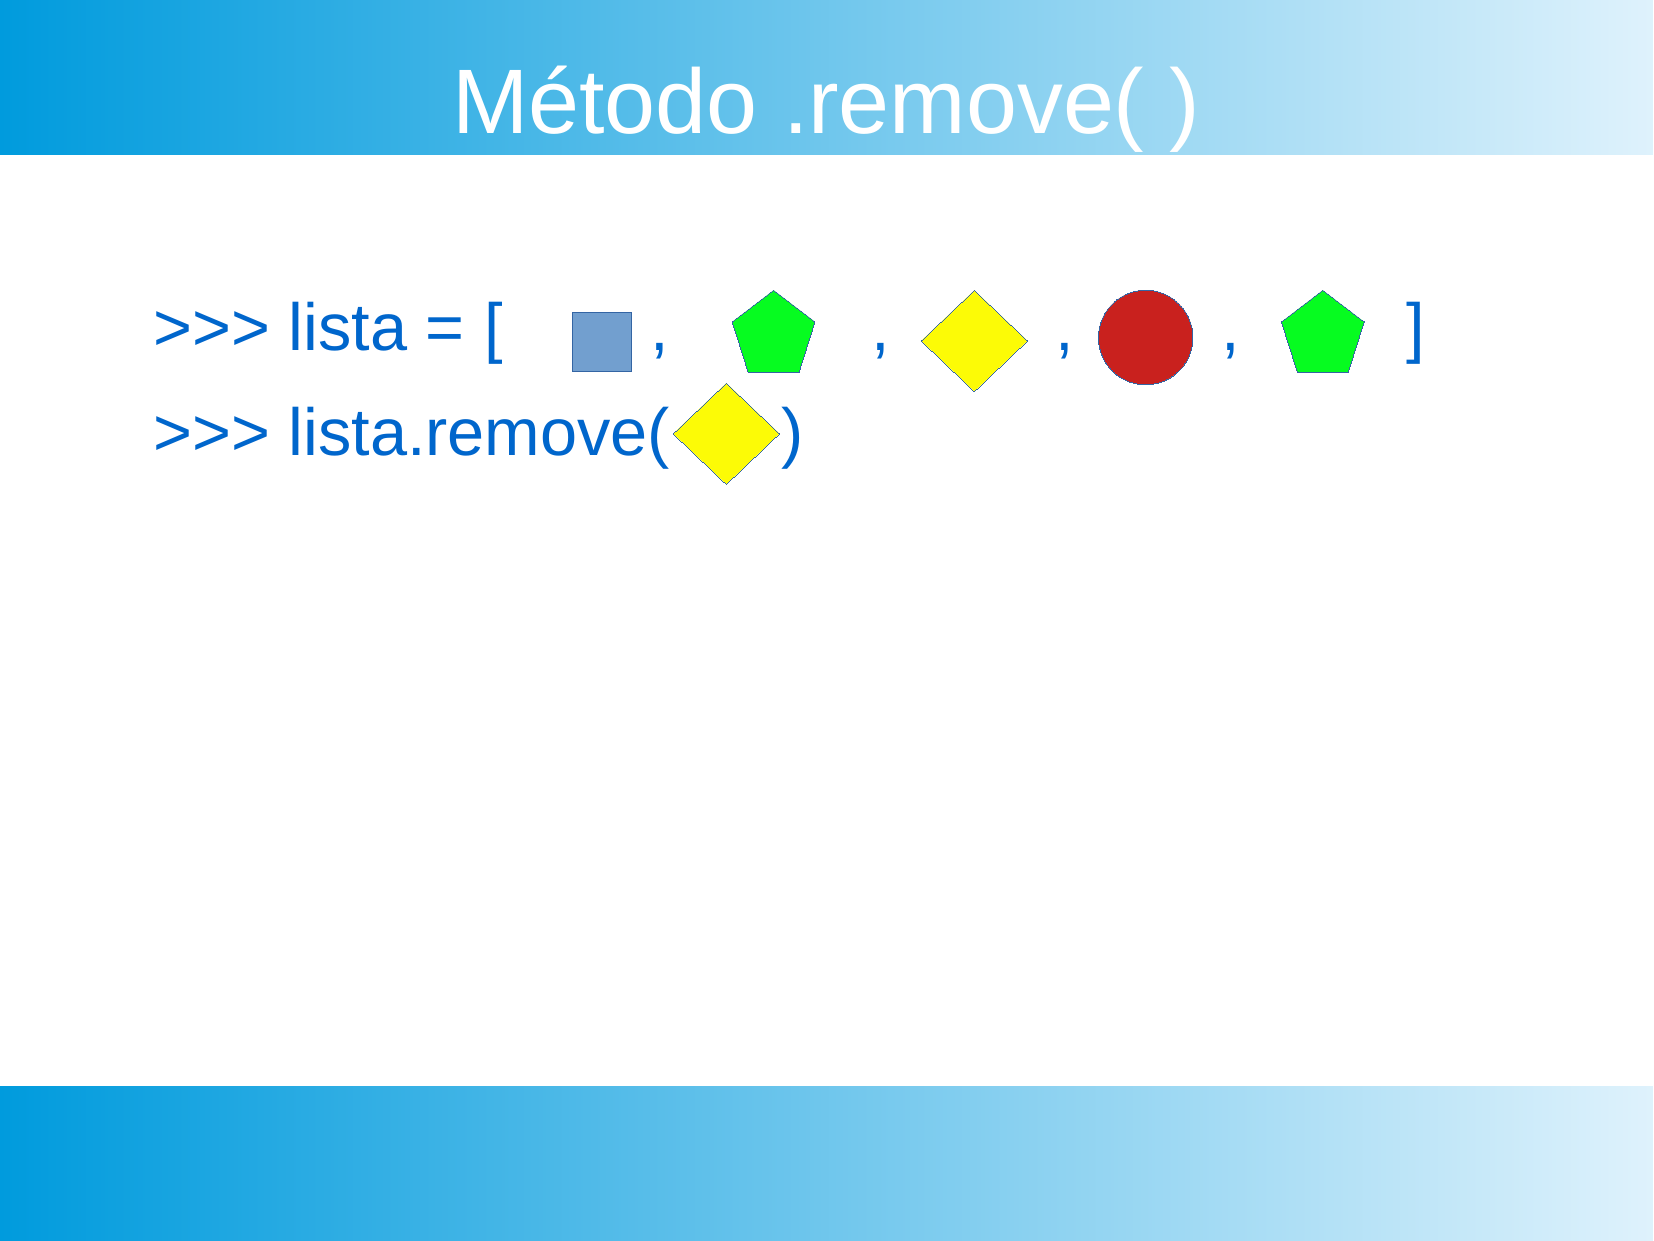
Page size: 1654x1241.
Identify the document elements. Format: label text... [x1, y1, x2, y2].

text_box [673, 421, 780, 485]
text_box [921, 290, 1028, 392]
list >>> lista = >>> lista.remove( ) [82, 290, 1571, 1010]
text_box [1281, 290, 1365, 373]
title Método .remove( ) [82, 49, 1571, 155]
text_box [1098, 290, 1193, 385]
text_box [572, 312, 632, 372]
list [ , , , , ] [413, 290, 1453, 421]
text_box [732, 290, 815, 373]
